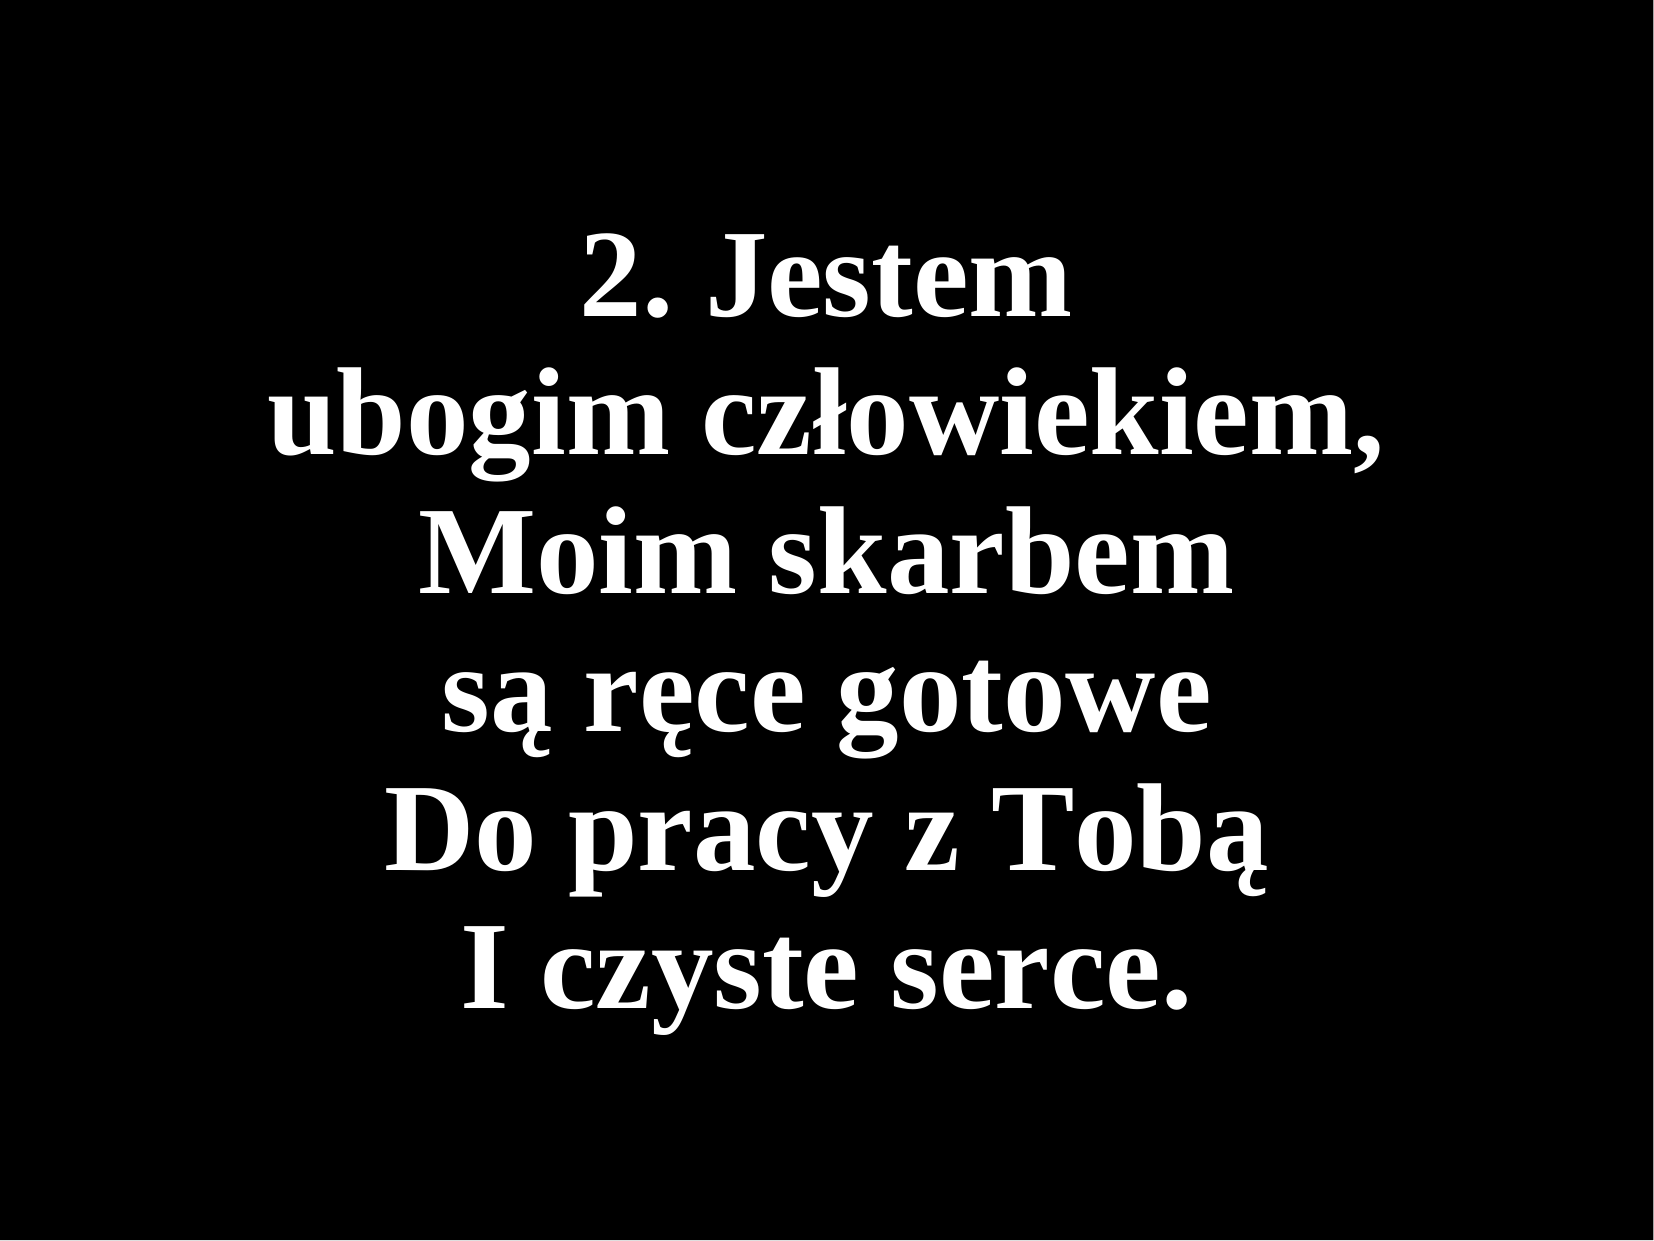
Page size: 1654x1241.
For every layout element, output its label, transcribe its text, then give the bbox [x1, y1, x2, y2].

title 2. Jestem ubogim człowiekiem, Moim skarbem są ręce gotowe Do pracy z Tobą I czyste serce. [0, 0, 1654, 1241]
